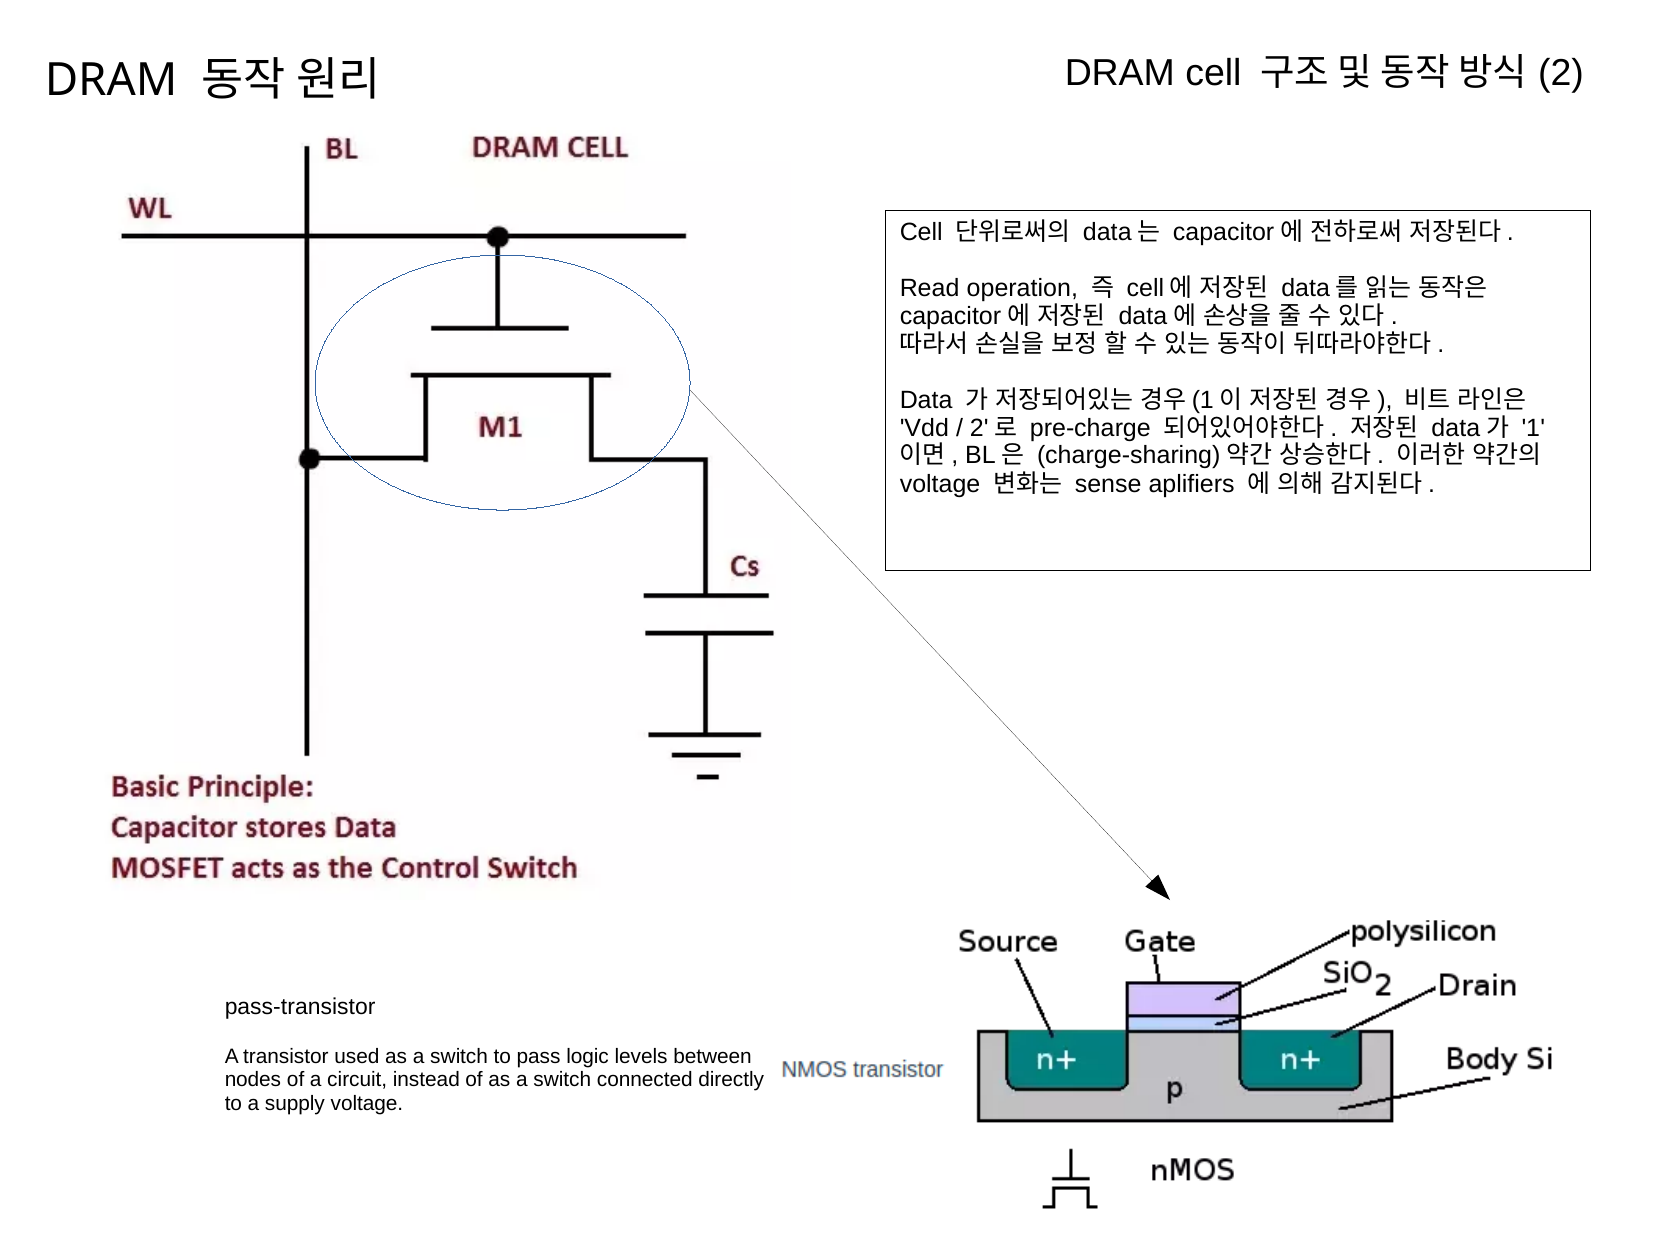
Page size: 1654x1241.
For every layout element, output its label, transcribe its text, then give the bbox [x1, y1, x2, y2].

picture [75, 112, 791, 901]
text_box DRAM cell 구조 및 동작 방식(2) [1050, 34, 1626, 147]
text_box pass-transistor A transistor used as a switch to pass logic levels between nodes of a circuit, instead of as a switch connected directly to a supply voltage. [210, 986, 795, 1171]
text_box DRAM 동작 원리 [30, 34, 451, 106]
picture [777, 919, 1561, 1216]
text_box Cell 단위로써의 data는 capacitor에 전하로써 저장된다. Read operation, 즉 cell에 저장된 data를 읽는 동작은 capacitor에 저장된 data에 손상을 줄 수 있다. 따라서 손실을 보정 할 수 있는 동작이 뒤따라야한다. Data 가 저장되어있는 경우(1이 저장된 경우), 비트 라인은 'Vdd / 2'로 pre-charge 되어있어야한다. 저장된 data가 '1'이면, BL은 (charge-sharing)약간 상승한다. 이러한 약간의 voltage 변화는 sense aplifiers 에 의해 감지된다. [885, 210, 1591, 571]
